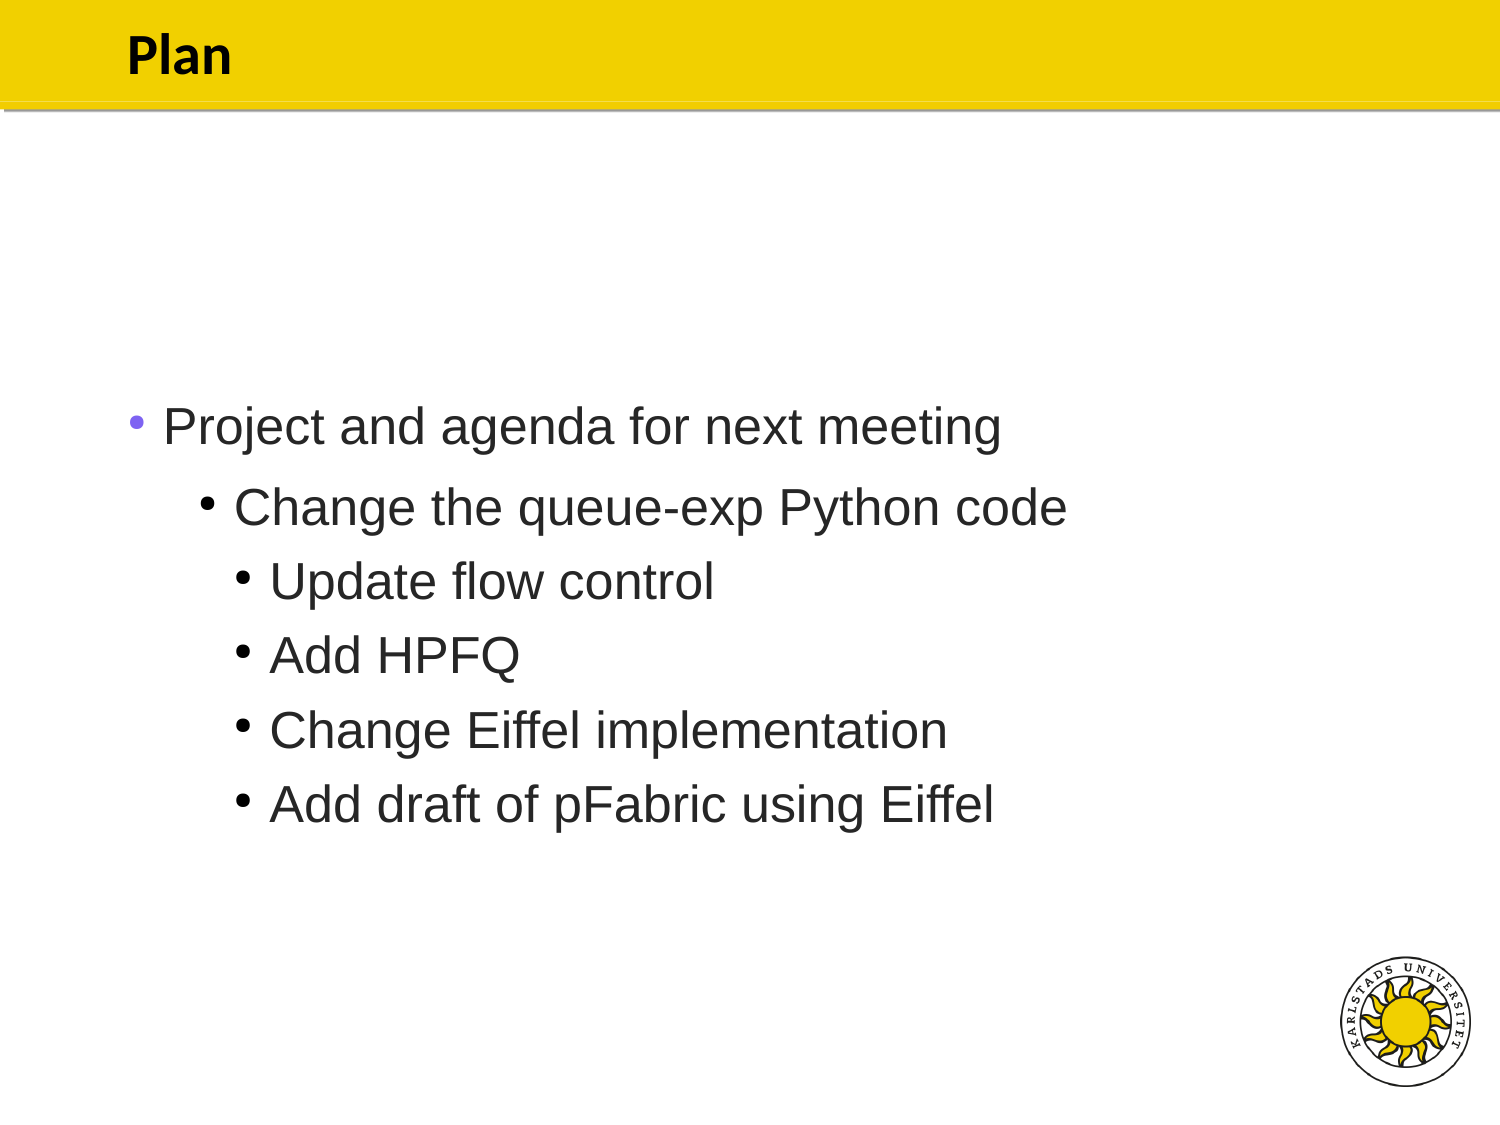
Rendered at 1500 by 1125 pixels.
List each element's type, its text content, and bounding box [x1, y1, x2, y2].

title Plan [112, 0, 1388, 102]
list Project and agenda for next meeting Change the queue-exp Python code Update flow control Add HPFQ Change Eiffel implementation Add draft of pFabric using Eiffel [112, 166, 1441, 970]
picture [1340, 948, 1471, 1095]
